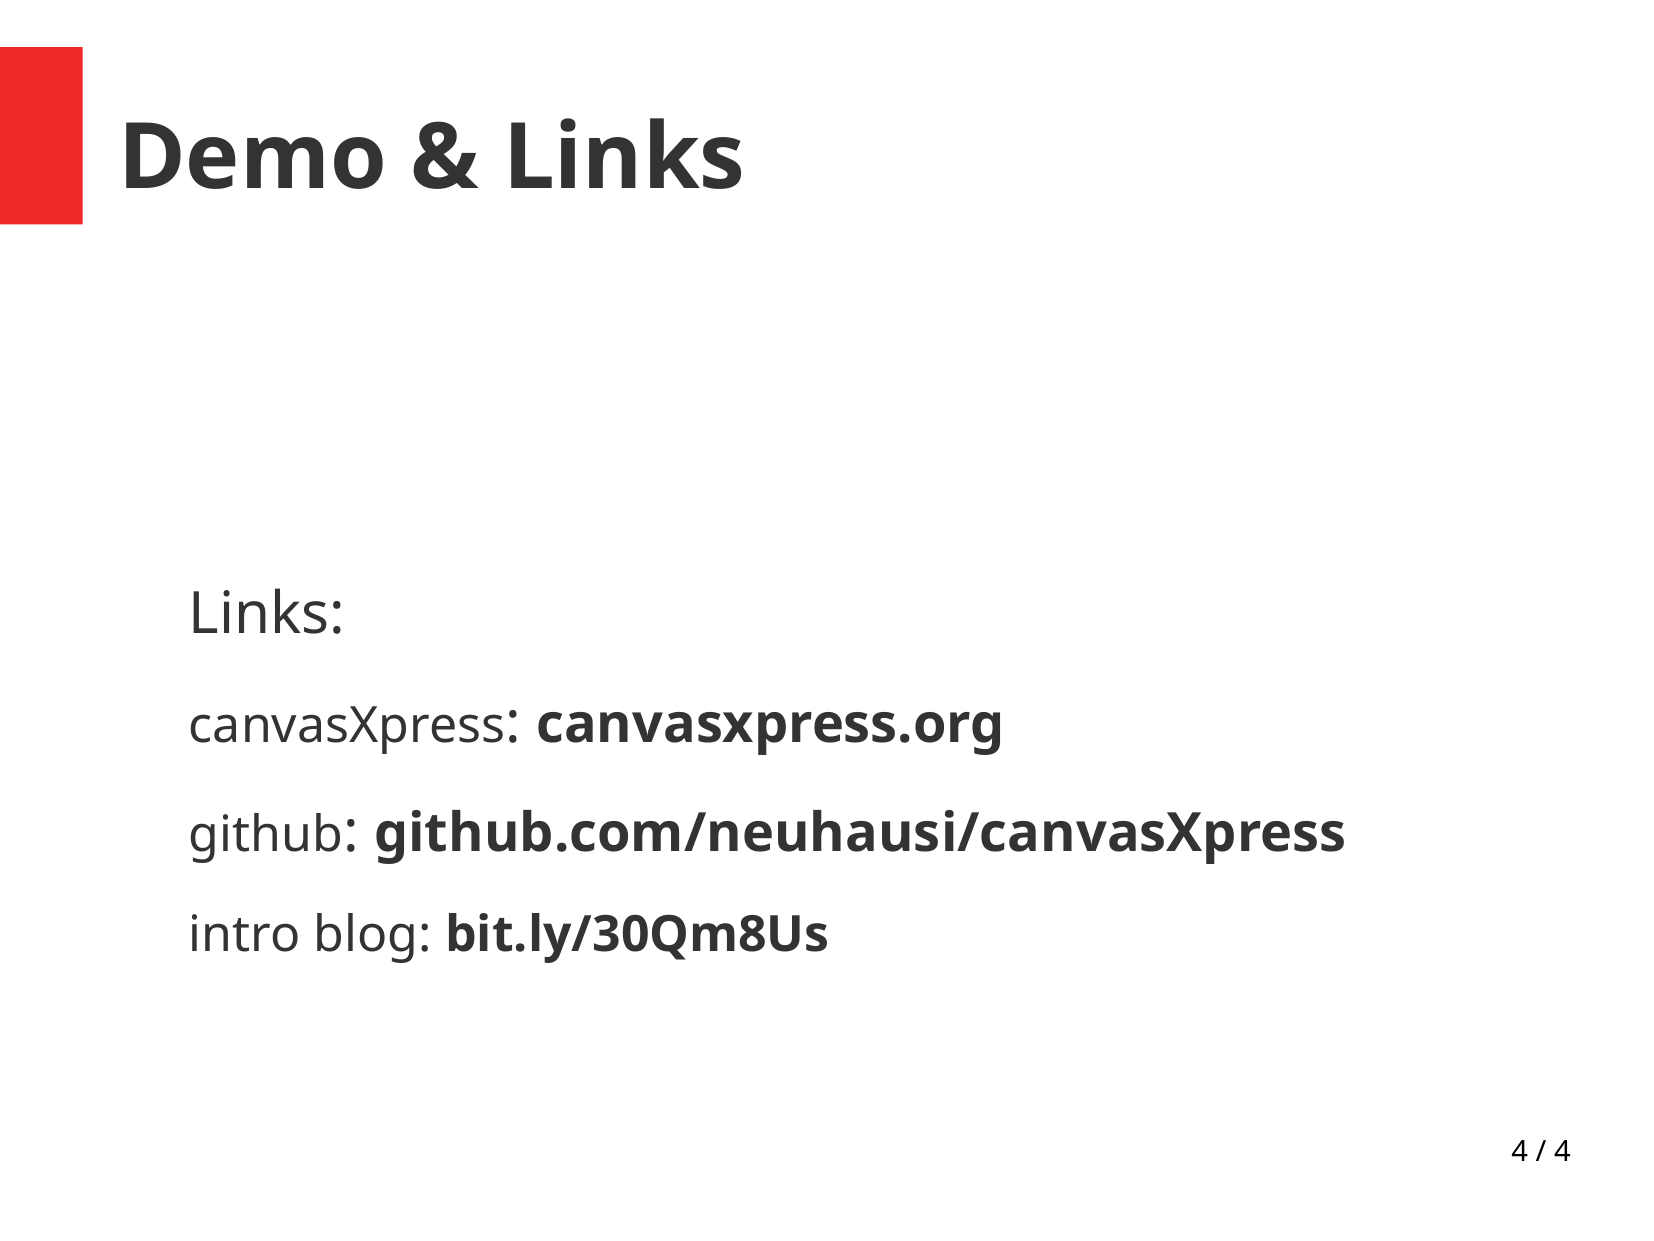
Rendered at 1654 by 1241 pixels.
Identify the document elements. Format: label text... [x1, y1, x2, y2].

list Links: canvasXpress: canvasxpress.org github: github.com/neuhausi/canvasXpress intro blog: bit.ly/30Qm8Us [118, 354, 1536, 1074]
title Demo & Links [118, 0, 1571, 591]
